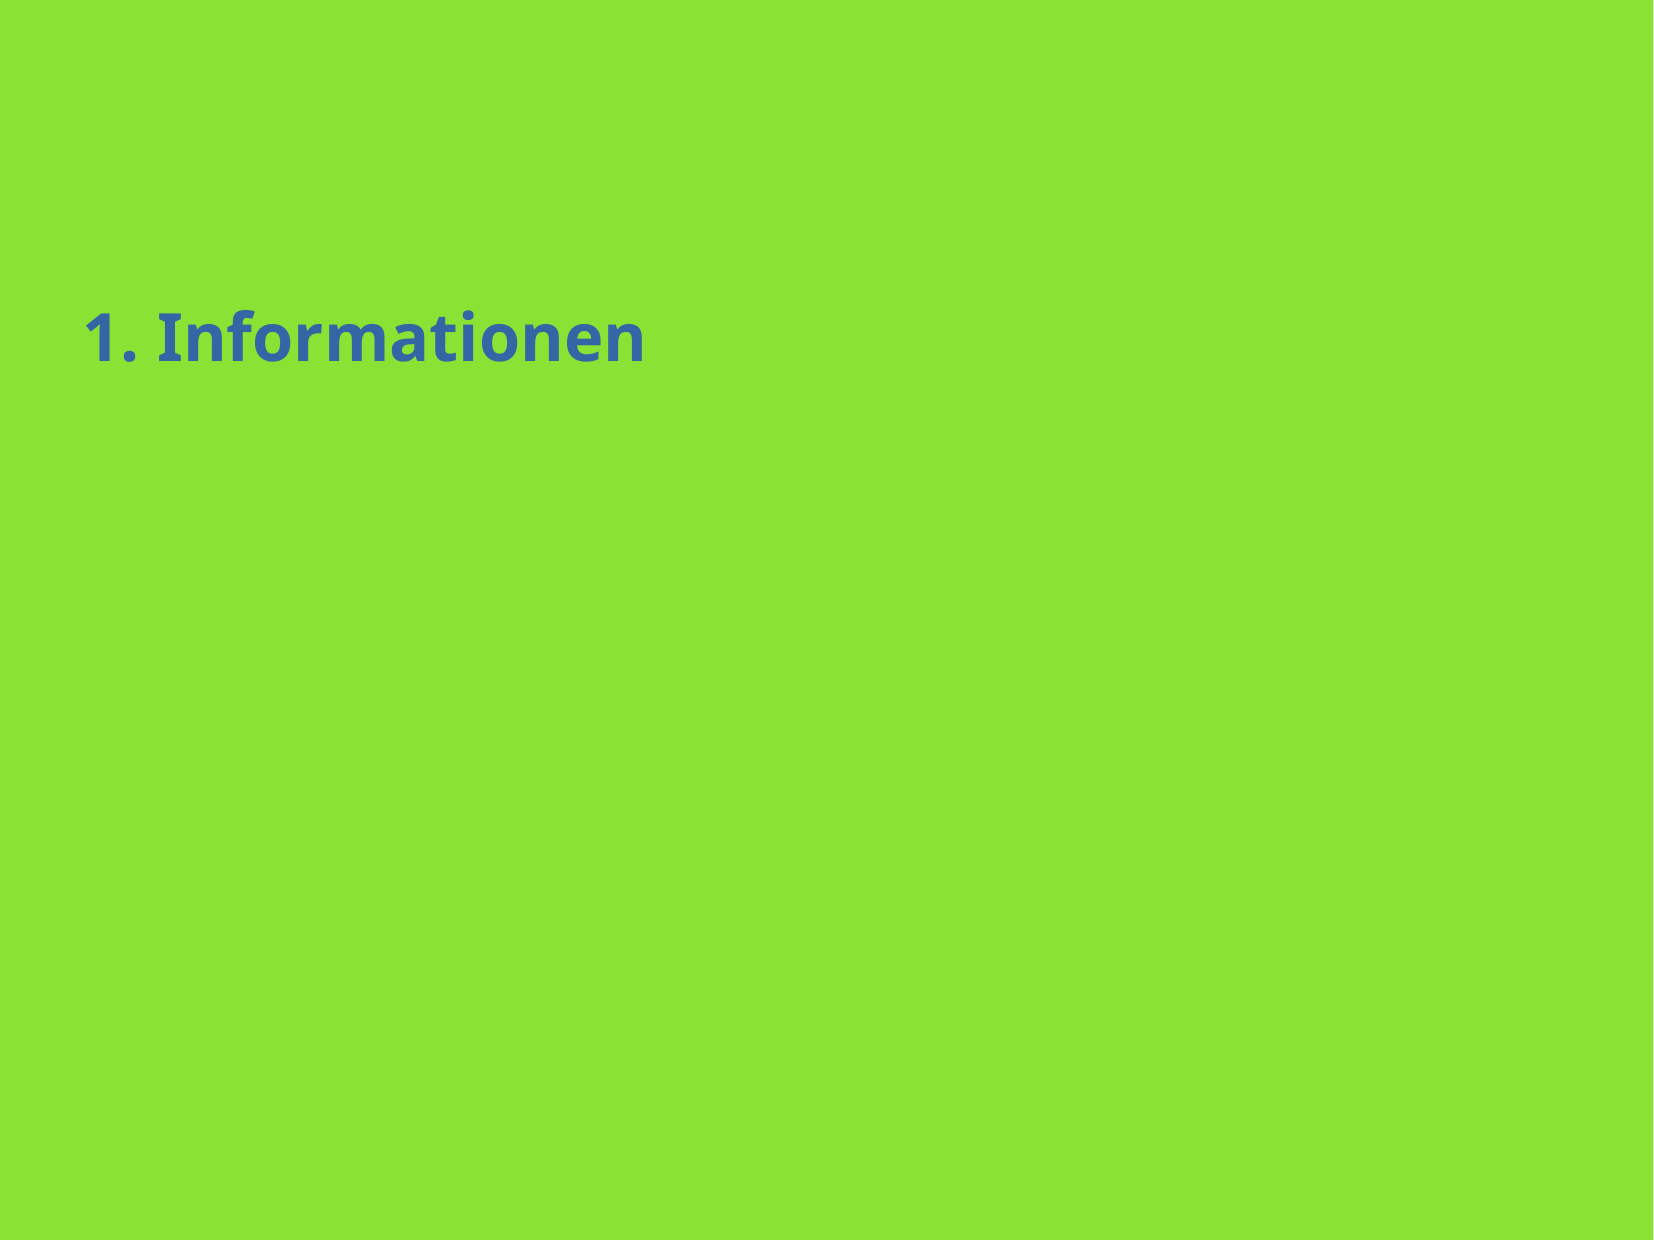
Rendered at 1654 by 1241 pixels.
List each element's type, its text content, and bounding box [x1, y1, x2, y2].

list 1. Informationen [82, 290, 1571, 1109]
